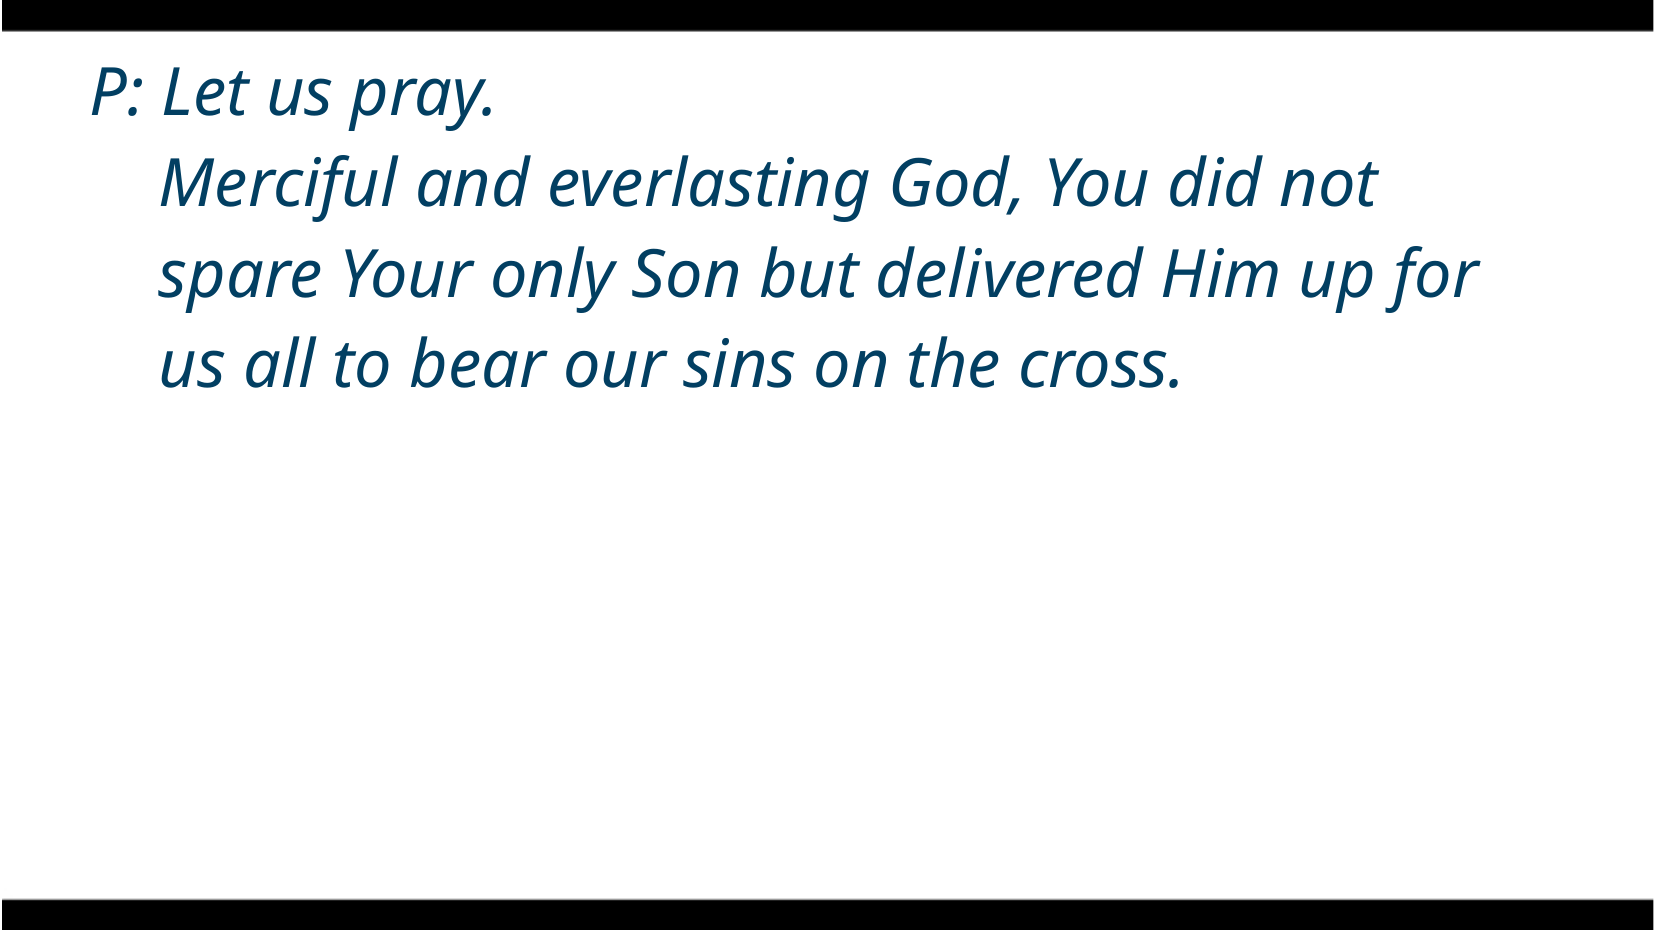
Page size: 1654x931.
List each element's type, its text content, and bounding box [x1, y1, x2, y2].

text_box P: Let us pray. Merciful and everlasting God, You did not spare Your only Son but delivered Him up for us all to bear our sins on the cross. [75, 36, 1576, 407]
picture [2, 0, 1654, 930]
